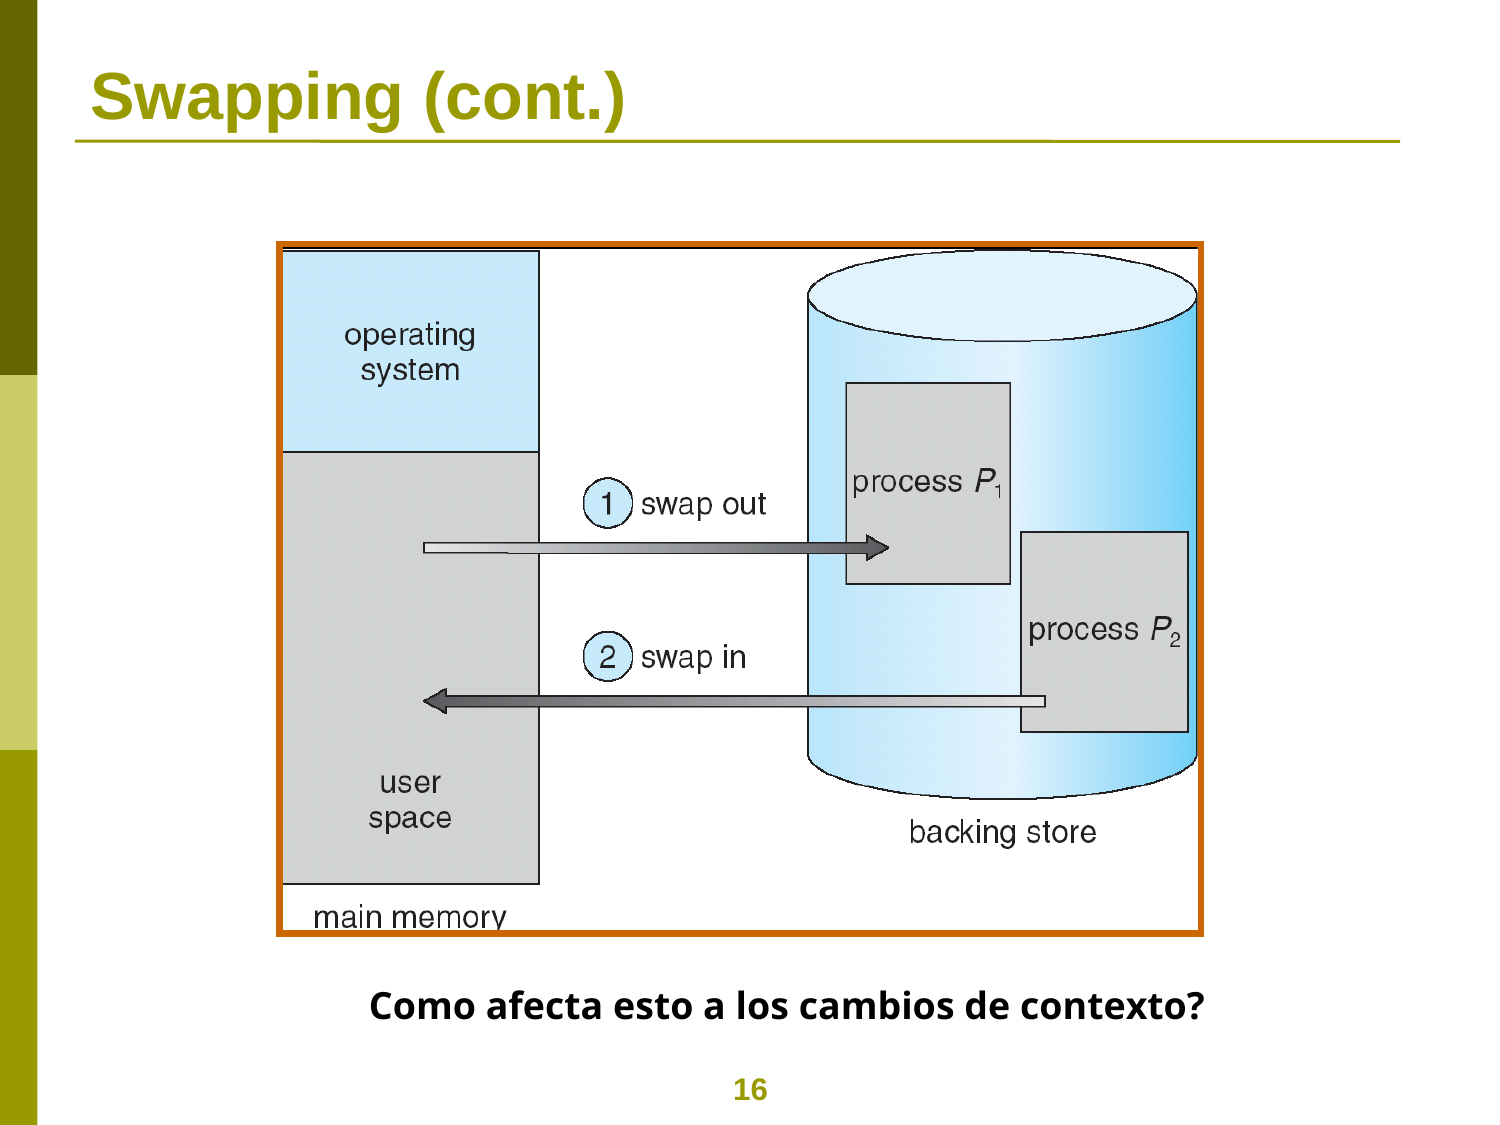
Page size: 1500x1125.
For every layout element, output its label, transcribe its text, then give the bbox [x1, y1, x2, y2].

text_box Como afecta esto a los cambios de contexto? [112, 975, 1463, 1035]
picture [282, 247, 1198, 931]
text_box Swapping (cont.) [75, 45, 1426, 141]
